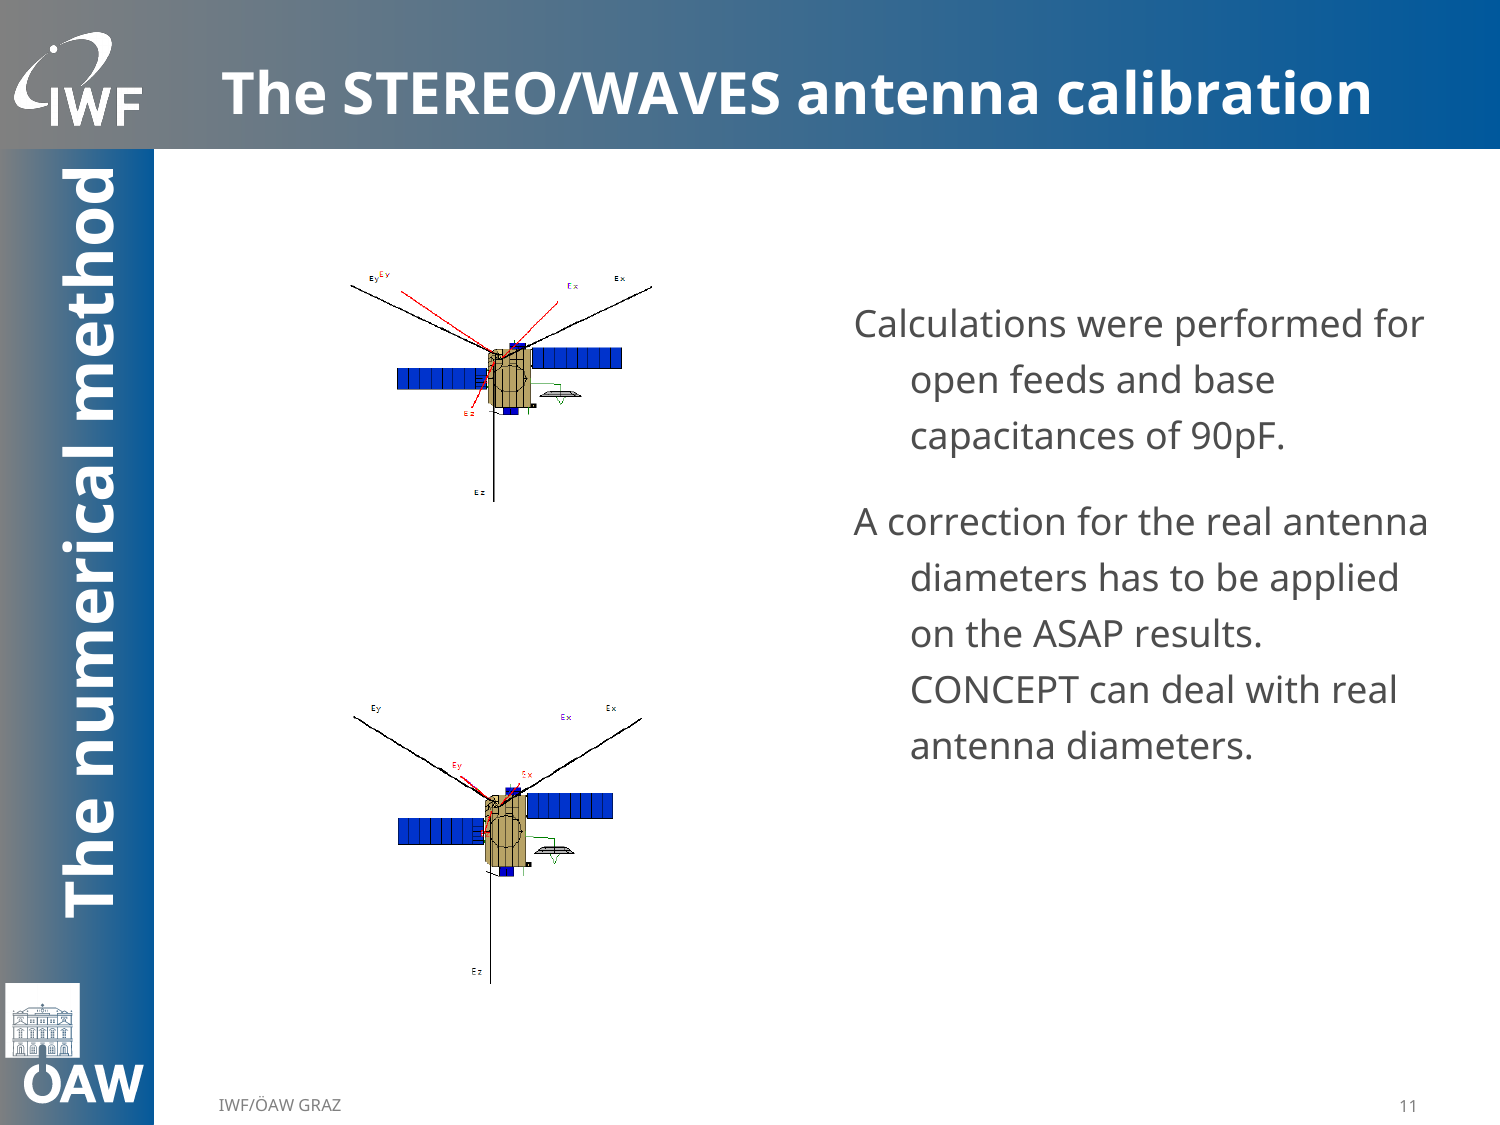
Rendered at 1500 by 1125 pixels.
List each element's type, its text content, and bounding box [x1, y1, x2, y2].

picture [159, 207, 815, 591]
picture [170, 620, 798, 1093]
text_box The numerical method [29, 148, 154, 959]
picture [5, 983, 154, 1105]
title The STEREO/WAVES antenna calibration [206, 16, 1459, 176]
picture [8, 32, 154, 132]
list Calculations were performed for open feeds and base capacitances of 90pF. A correction for the real antenna diameters has to be applied on the ASAP results. CONCEPT can deal with real antenna diameters. [838, 284, 1450, 869]
